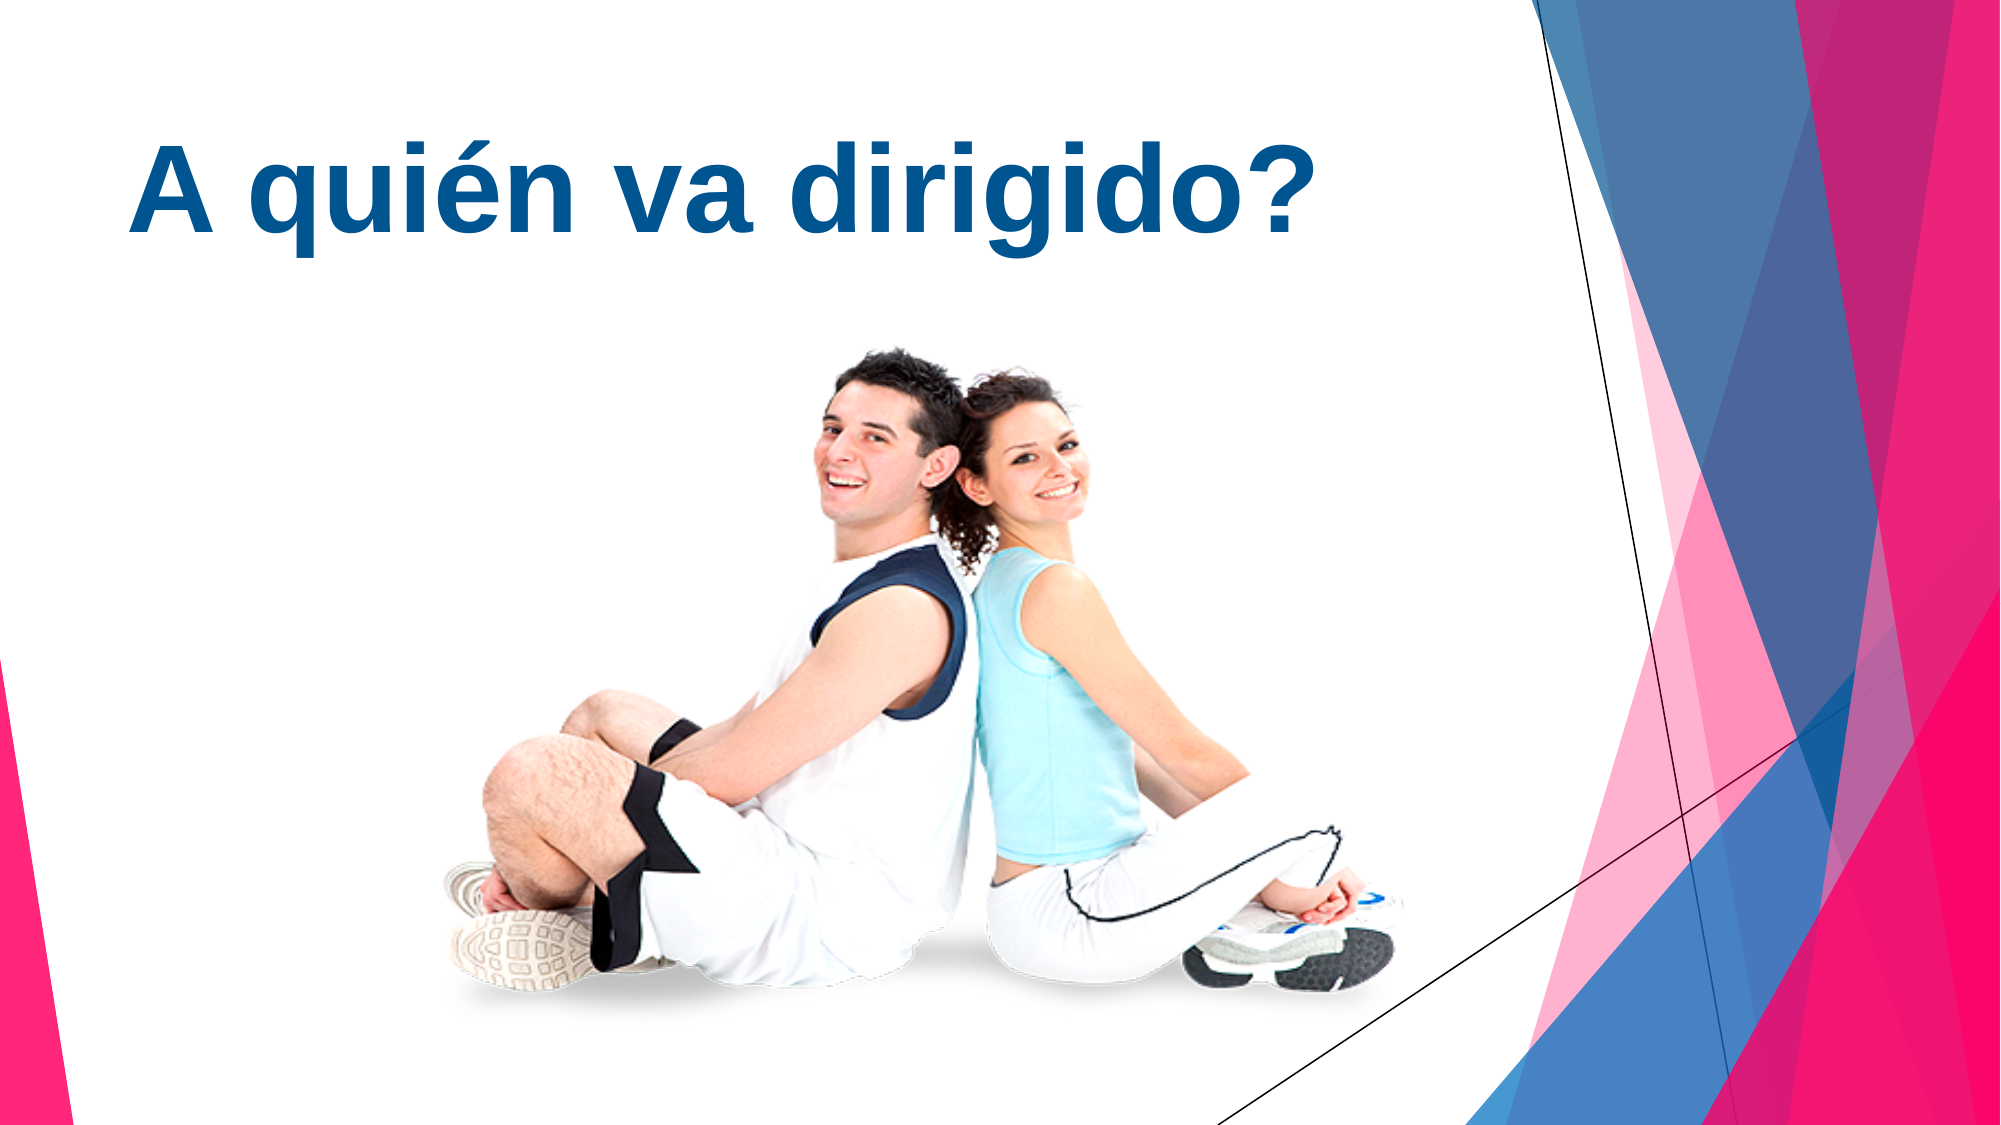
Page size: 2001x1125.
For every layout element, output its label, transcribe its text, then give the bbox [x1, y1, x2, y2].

title A quién va dirigido? [111, 99, 1522, 317]
picture [378, 316, 1475, 1035]
